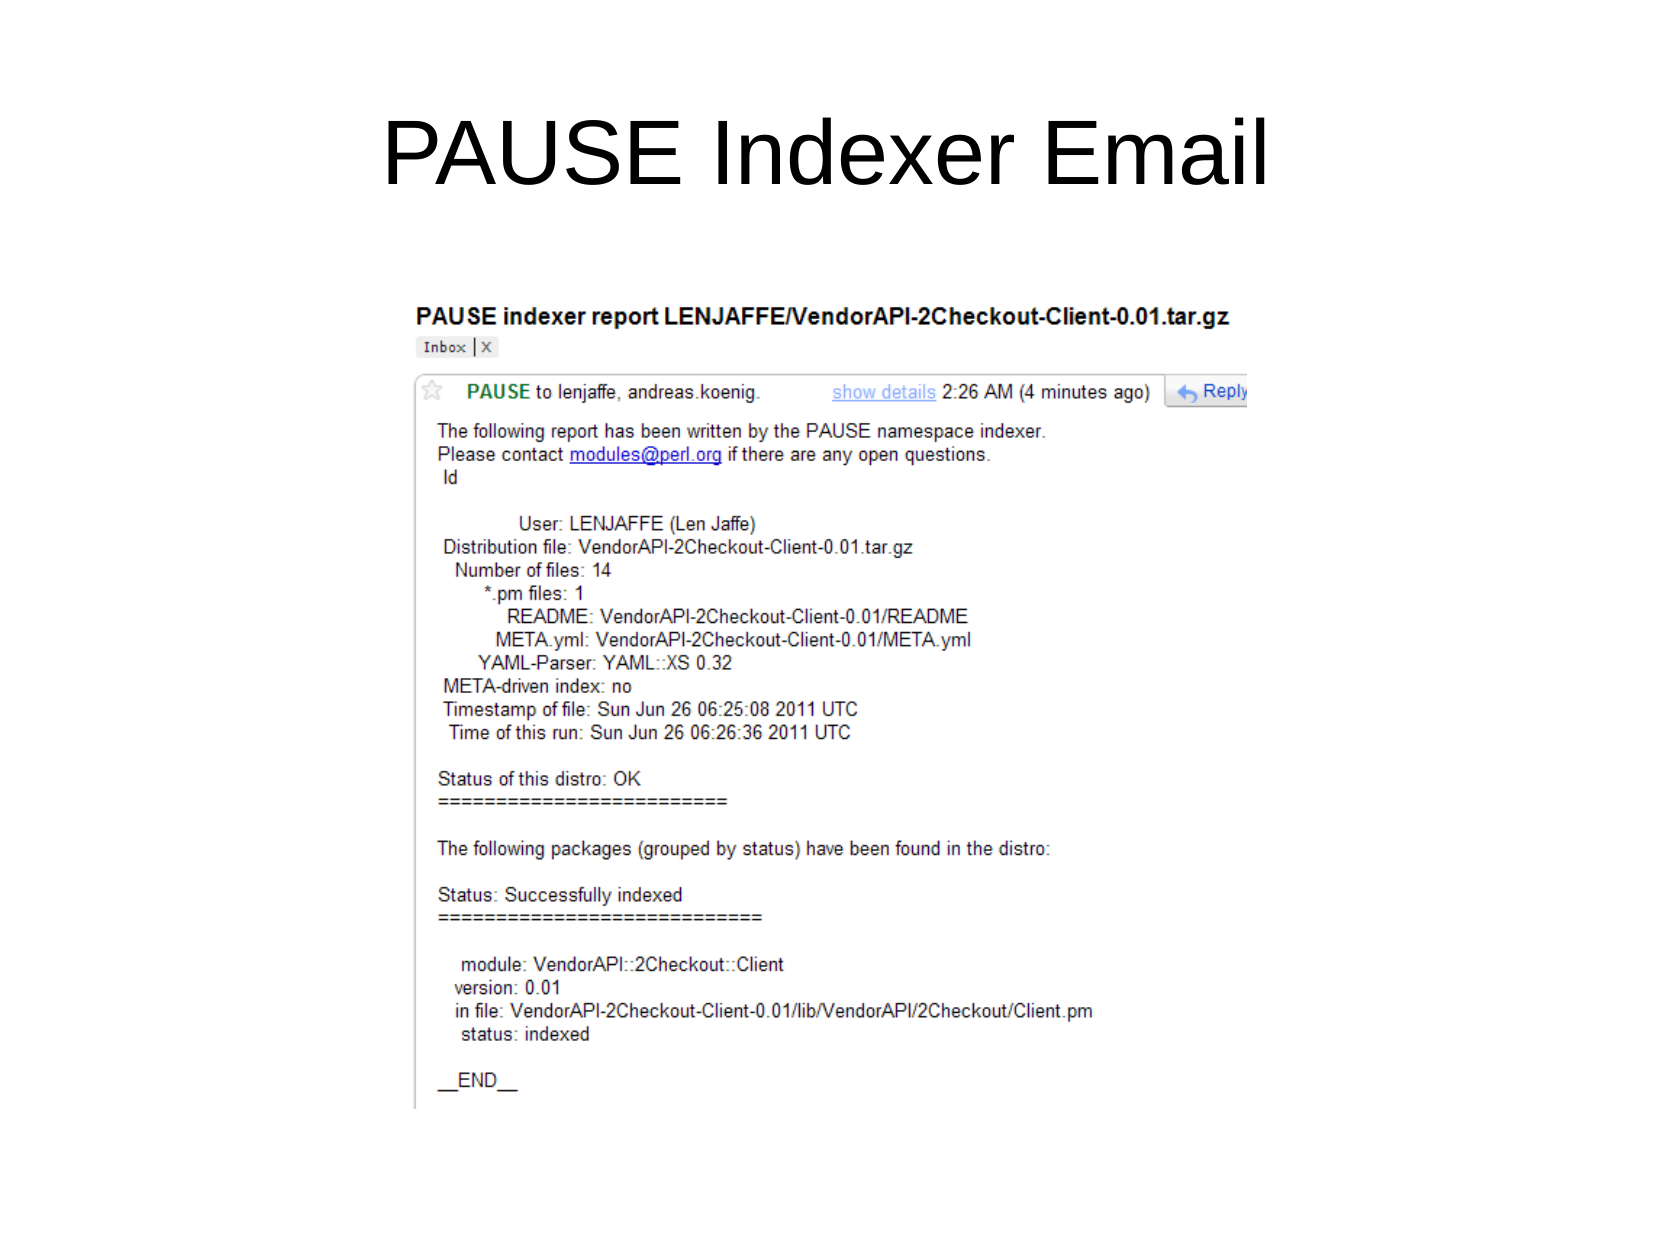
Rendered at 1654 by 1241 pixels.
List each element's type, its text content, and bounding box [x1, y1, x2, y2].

title PAUSE Indexer Email [82, 49, 1571, 257]
picture [406, 290, 1247, 1109]
